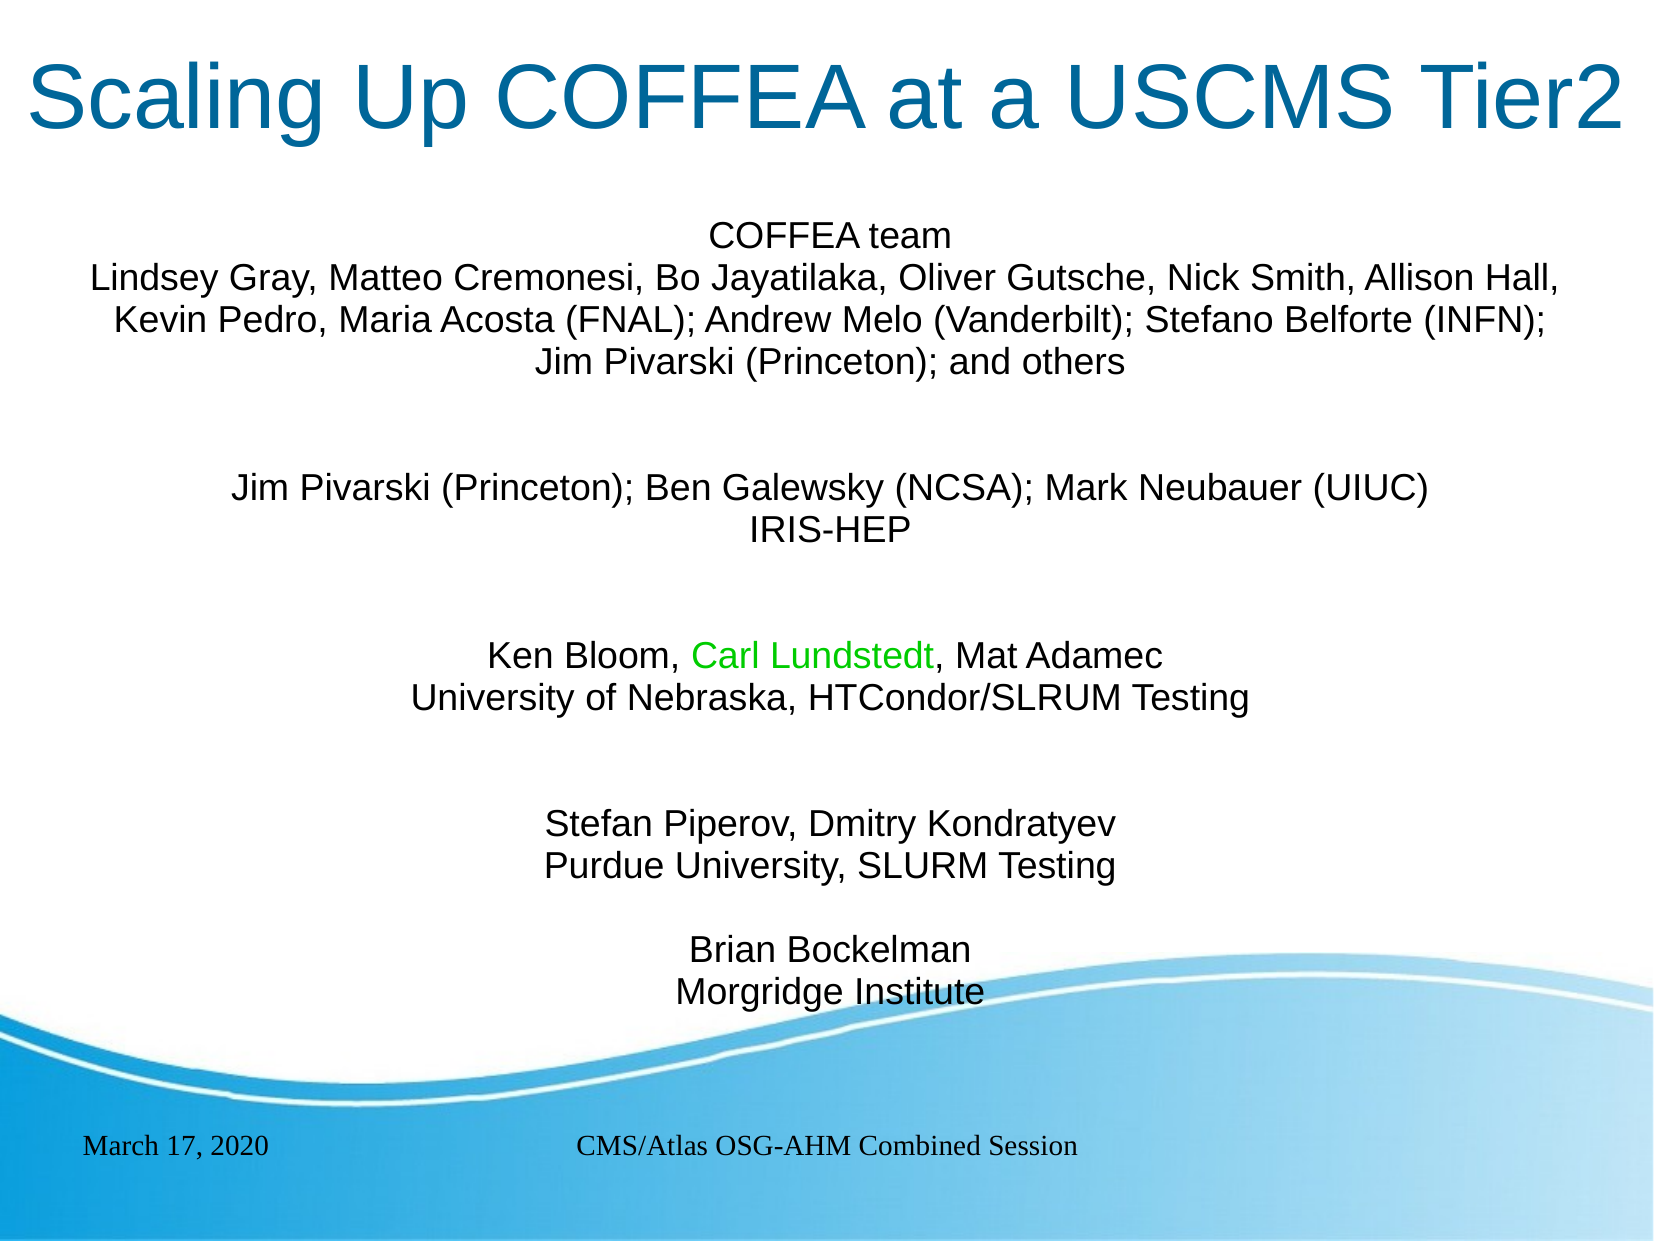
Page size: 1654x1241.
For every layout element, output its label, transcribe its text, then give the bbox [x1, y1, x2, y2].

picture [0, 952, 1654, 1241]
text_box COFFEA team Lindsey Gray, Matteo Cremonesi, Bo Jayatilaka, Oliver Gutsche, Nick Smith, Allison Hall, Kevin Pedro, Maria Acosta (FNAL); Andrew Melo (Vanderbilt); Stefano Belforte (INFN); Jim Pivarski (Princeton); and others Jim Pivarski (Princeton); Ben Galewsky (NCSA); Mark Neubauer (UIUC) IRIS-HEP Ken Bloom, Carl Lundstedt, Mat Adamec University of Nebraska, HTCondor/SLRUM Testing Stefan Piperov, Dmitry Kondratyev Purdue University, SLURM Testing Brian Bockelman Morgridge Institute [75, 207, 1586, 1021]
title Scaling Up COFFEA at a USCMS Tier2 [0, 45, 1654, 353]
